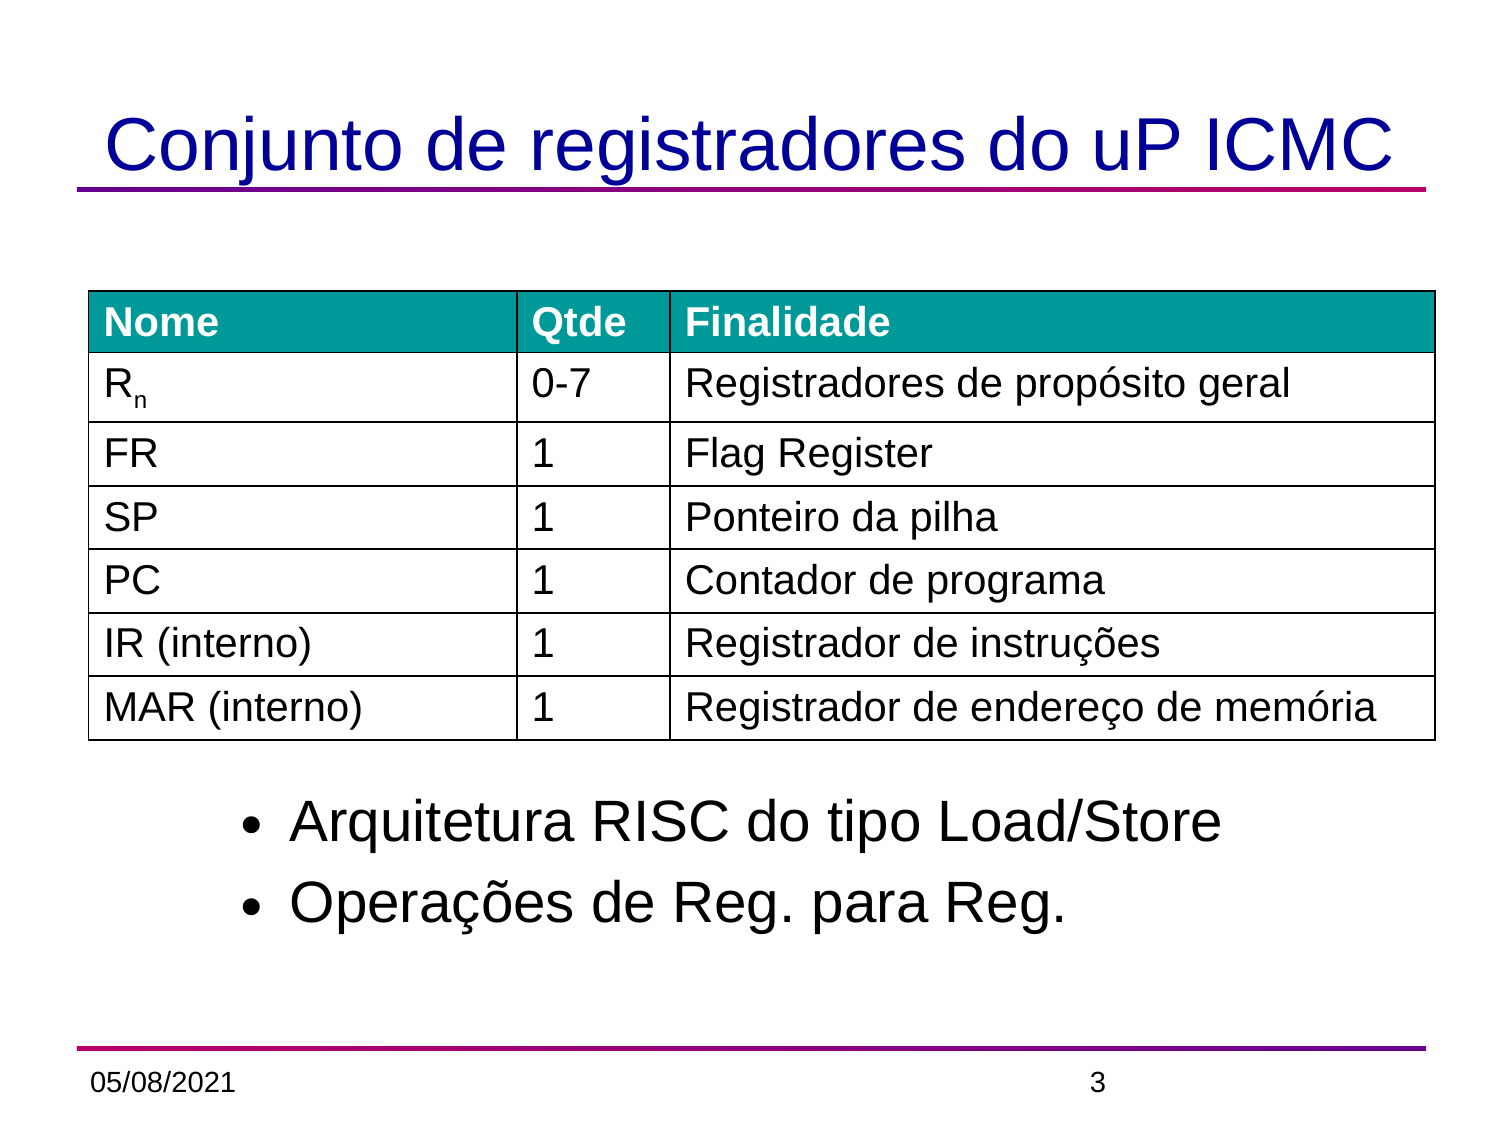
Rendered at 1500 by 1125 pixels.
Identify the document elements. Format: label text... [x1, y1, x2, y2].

table_header Nome [89, 292, 516, 352]
table_cell 1 [518, 614, 669, 675]
table_cell Contador de programa [671, 550, 1434, 612]
table_header Finalidade [671, 292, 1434, 352]
text_box 05/08/2021 [74, 1055, 425, 1125]
table_cell SP [89, 487, 516, 548]
table_cell Registrador de instruções [671, 614, 1434, 675]
table_header Qtde [518, 292, 669, 352]
table_cell IR (interno) [89, 614, 516, 675]
table_cell Registradores de propósito geral [671, 353, 1434, 421]
text_box Arquitetura RISC do tipo Load/Store Operações de Reg. para Reg. [218, 775, 1269, 1019]
text_box <number> [1074, 1055, 1425, 1125]
table_cell Rn [89, 353, 516, 421]
table_cell Ponteiro da pilha [671, 487, 1434, 548]
text_box Conjunto de registradores do uP ICMC [76, 74, 1424, 193]
table_cell 1 [518, 423, 669, 485]
table_cell 0-7 [518, 353, 669, 421]
table_cell 1 [518, 677, 669, 739]
table_cell MAR (interno) [89, 677, 516, 739]
table_cell FR [89, 423, 516, 485]
table_cell 1 [518, 487, 669, 548]
table_cell PC [89, 550, 516, 612]
table_cell 1 [518, 550, 669, 612]
table_cell Registrador de endereço de memória [671, 677, 1434, 739]
table_cell Flag Register [671, 423, 1434, 485]
